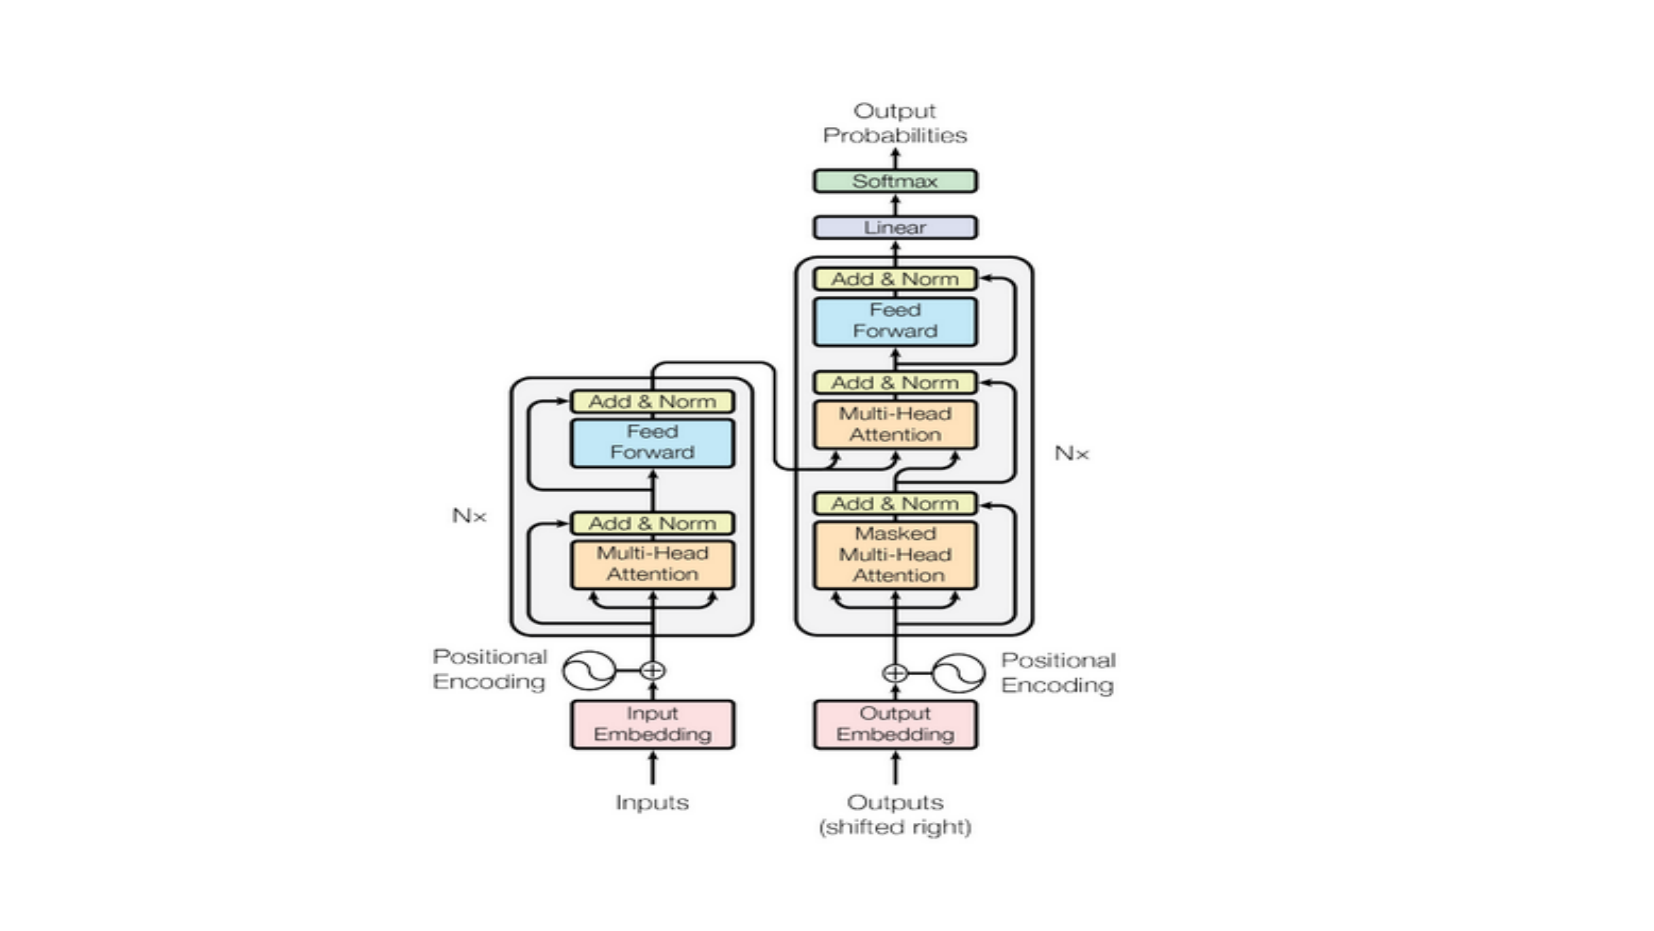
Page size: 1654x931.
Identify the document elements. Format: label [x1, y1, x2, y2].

picture [383, 87, 1182, 847]
